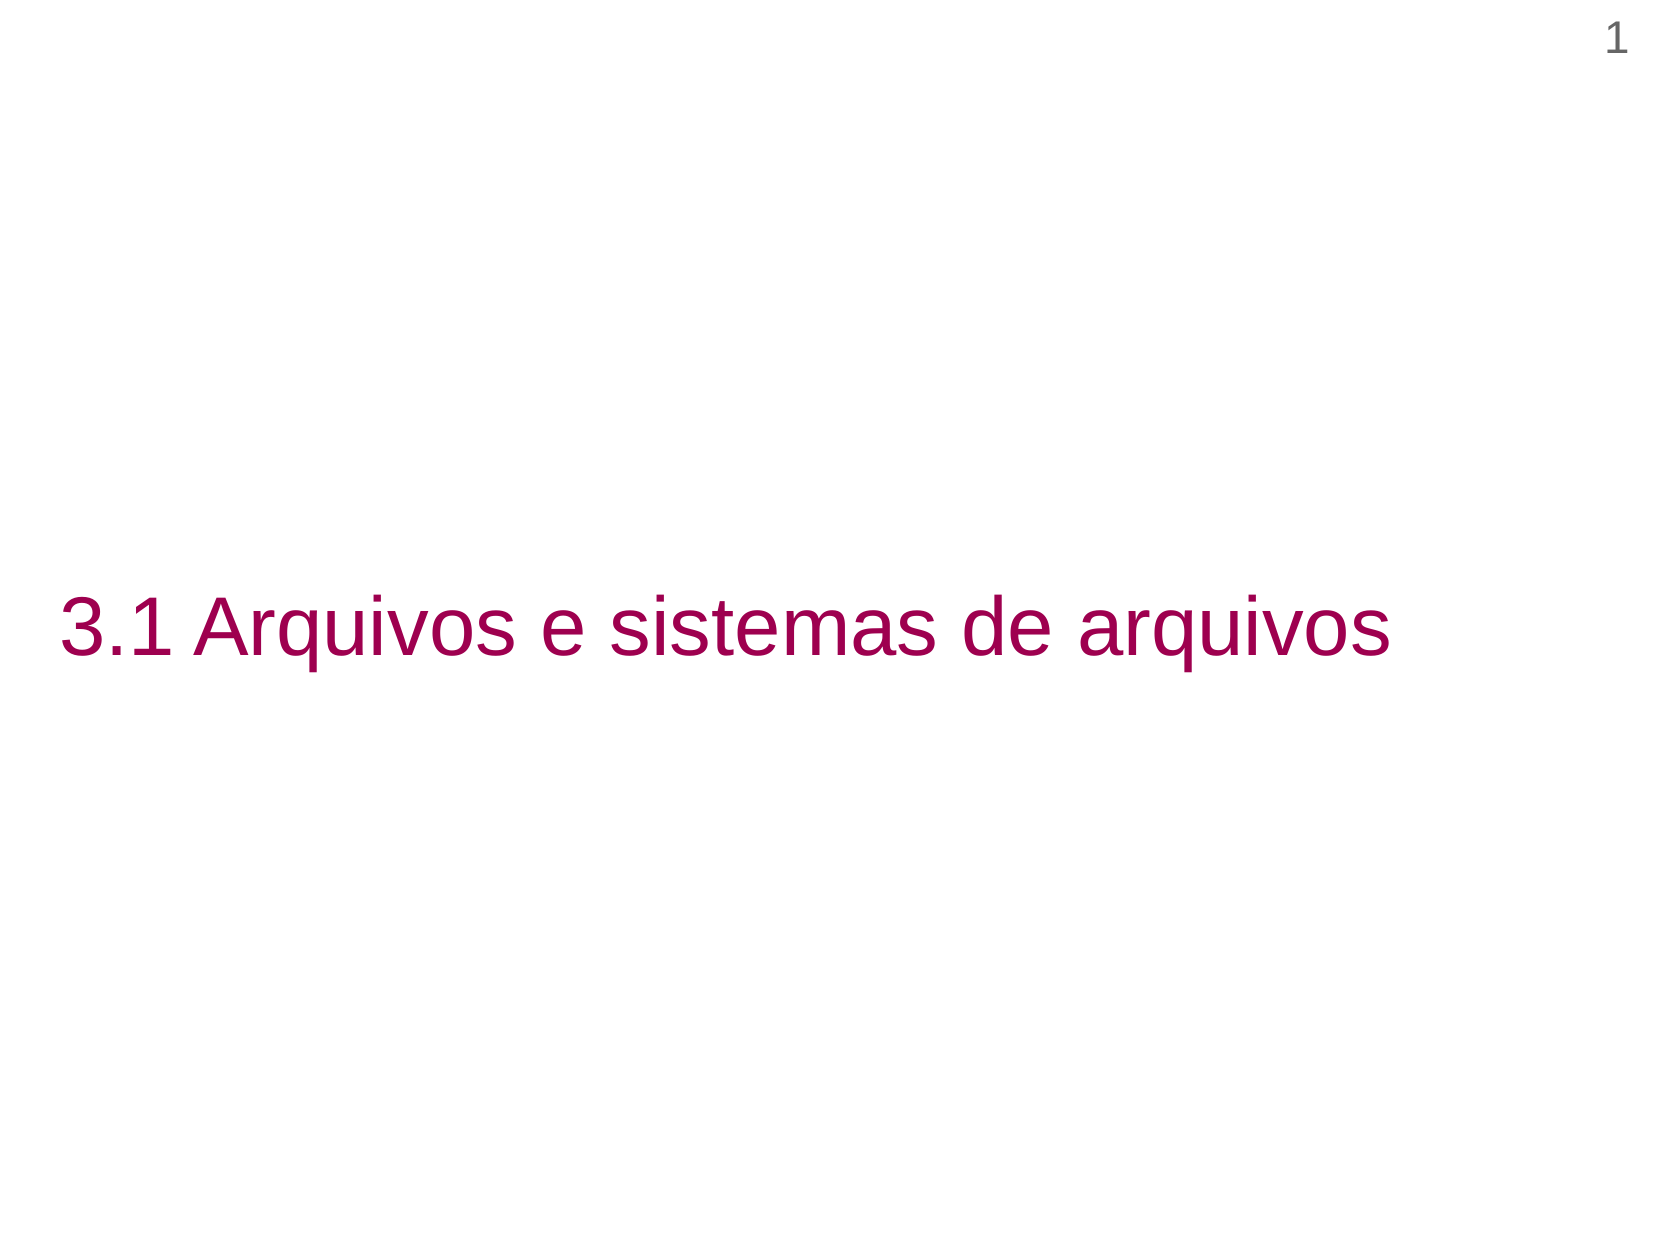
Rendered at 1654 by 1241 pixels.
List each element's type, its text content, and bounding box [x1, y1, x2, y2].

title 3.1 Arquivos e sistemas de arquivos [59, 29, 1595, 1211]
